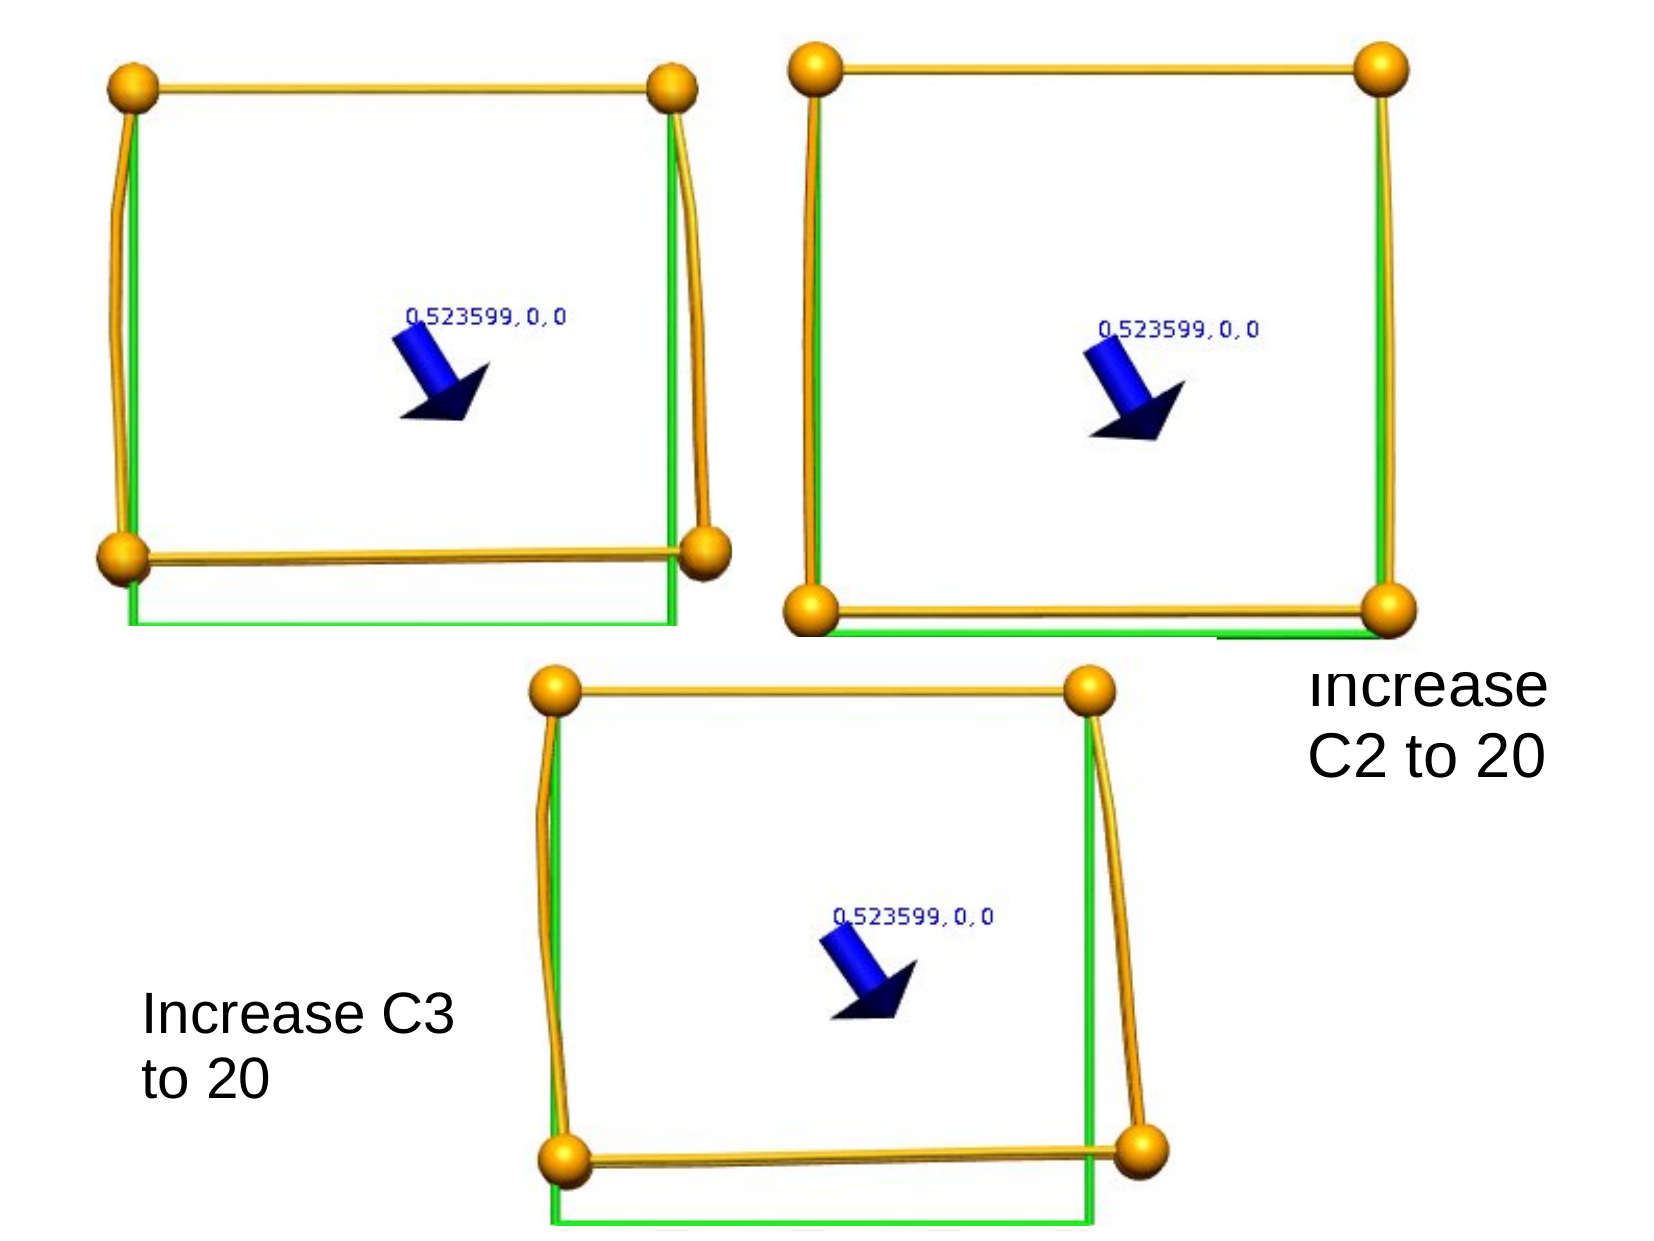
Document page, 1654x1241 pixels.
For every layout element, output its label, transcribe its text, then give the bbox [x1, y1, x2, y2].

list Increase C2 to 20 [1240, 649, 1595, 792]
picture [91, 37, 733, 626]
text_box Increase C3 to 20 [70, 980, 461, 1134]
picture [522, 31, 1421, 1226]
